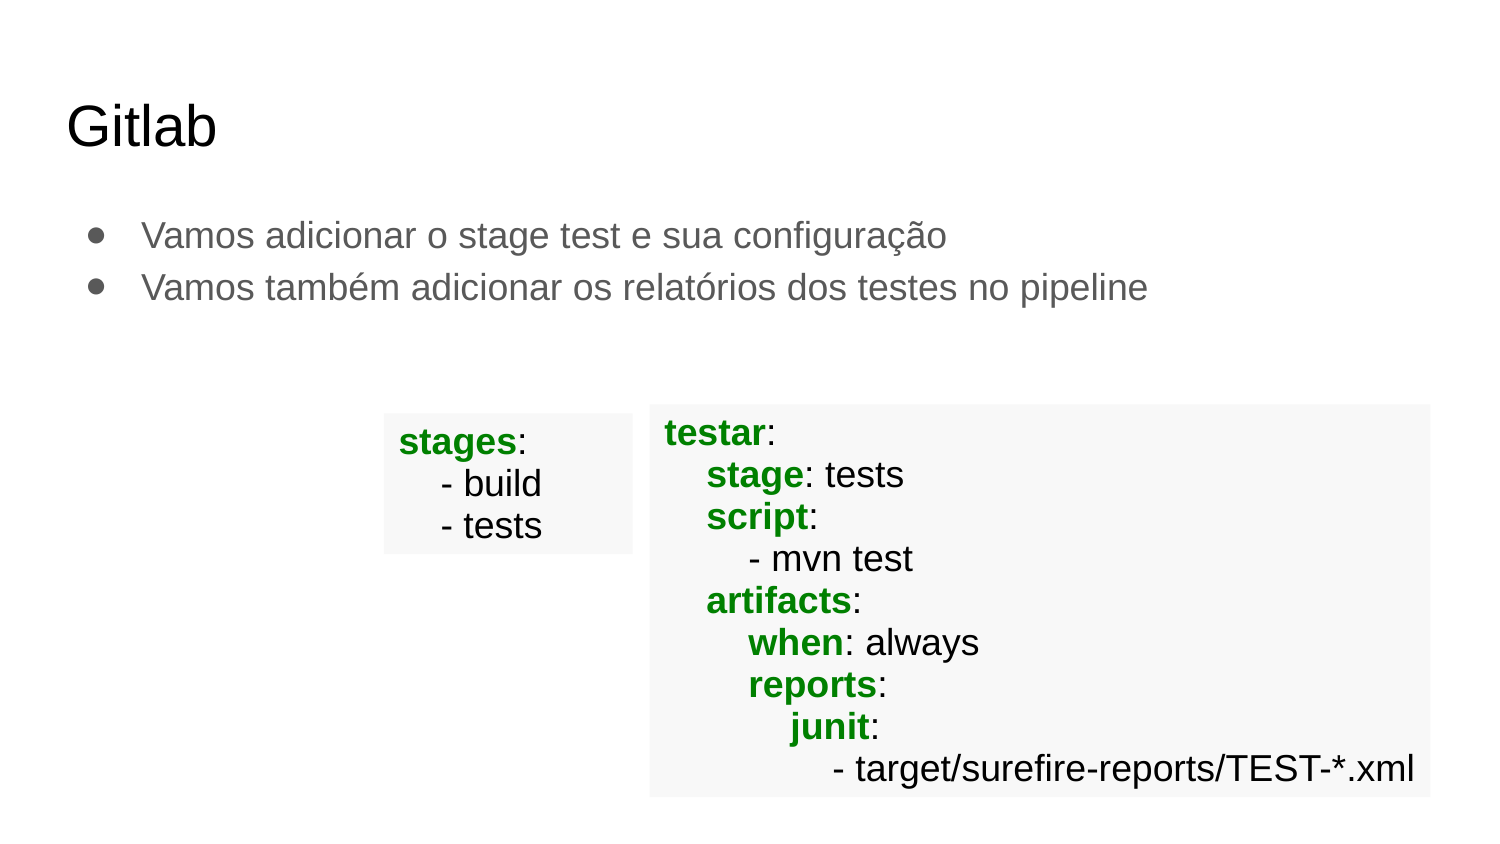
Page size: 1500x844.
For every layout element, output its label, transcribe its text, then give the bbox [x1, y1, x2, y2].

text_box testar: stage: tests script: - mvn test artifacts: when: always reports: junit: - target/surefire-reports/TEST-*.xml [649, 404, 1431, 798]
title Gitlab [51, 72, 1449, 167]
text_box stages: - build - tests [383, 413, 633, 555]
list Vamos adicionar o stage test e sua configuração Vamos também adicionar os relatórios dos testes no pipeline [51, 189, 1489, 750]
